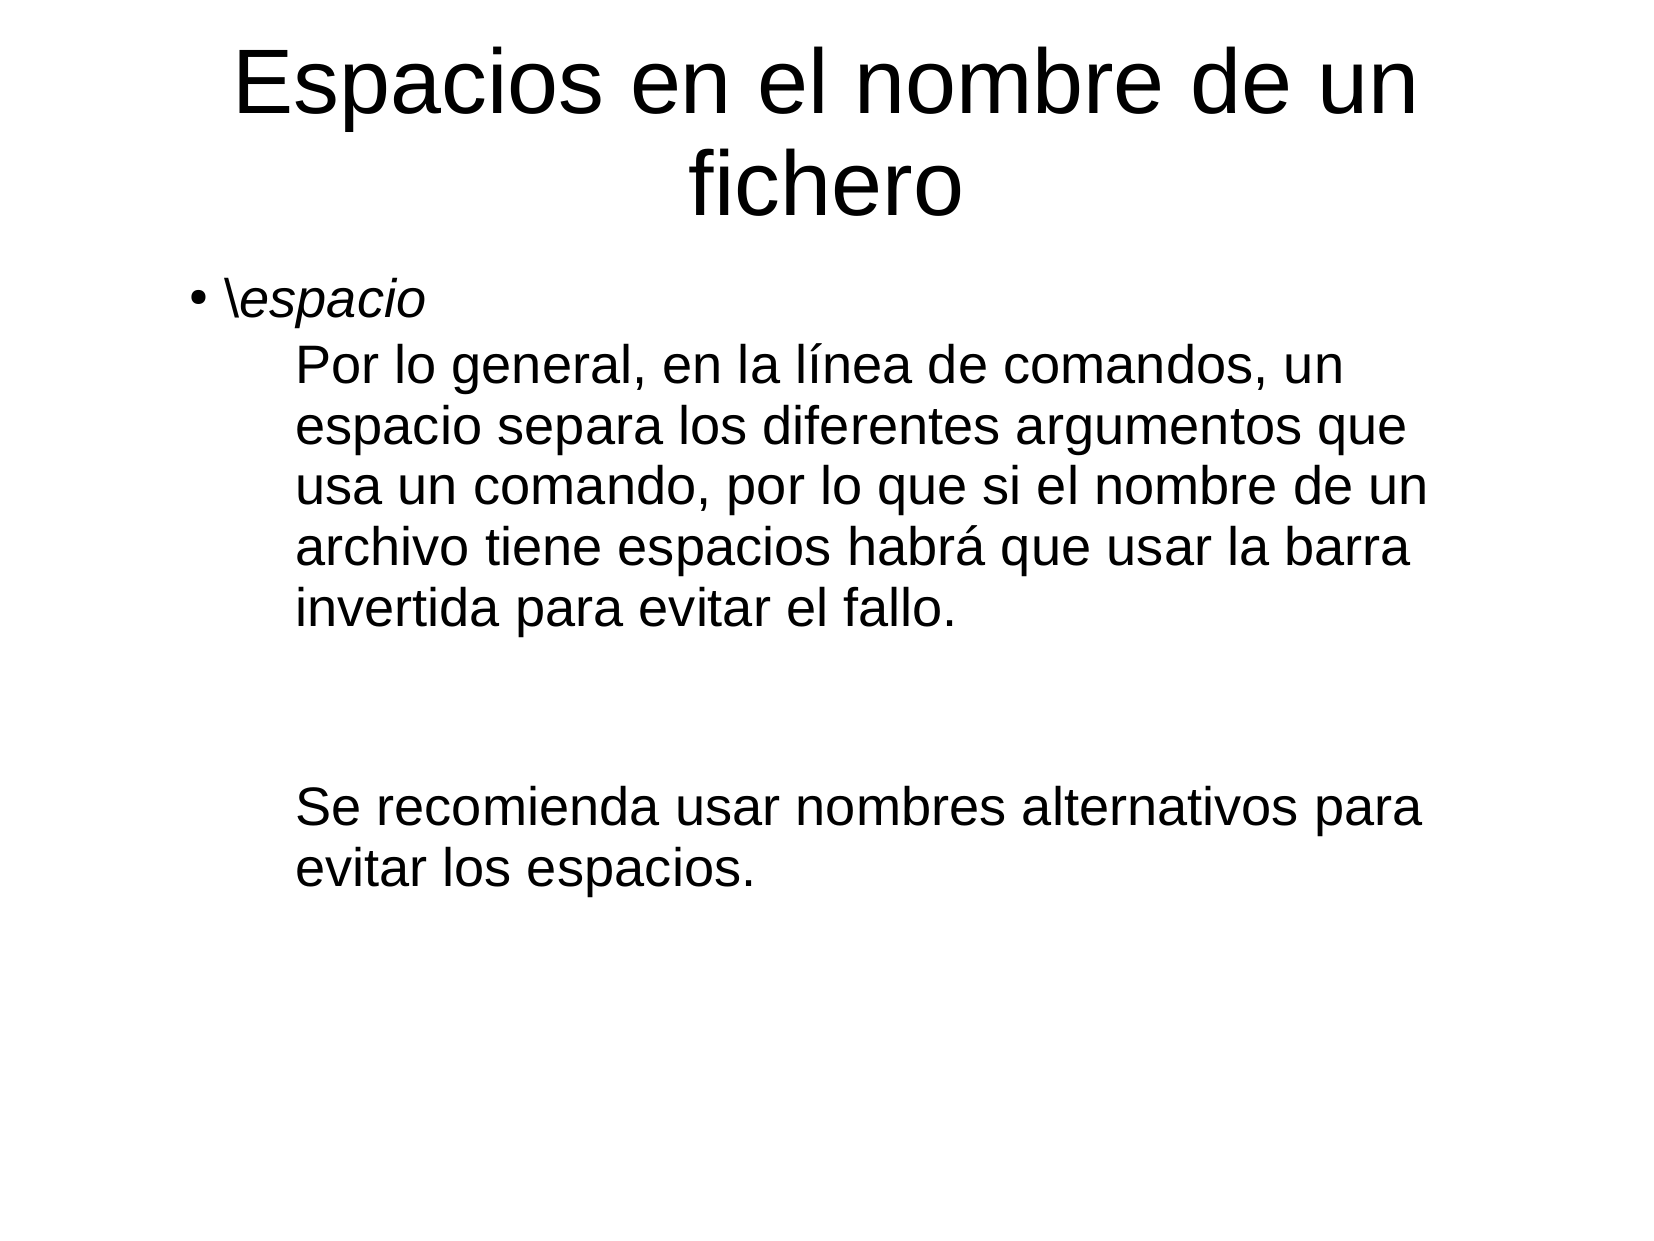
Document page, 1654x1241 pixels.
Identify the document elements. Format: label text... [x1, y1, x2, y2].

text_box \espacio Por lo general, en la línea de comandos, un espacio separa los diferentes argumentos que usa un comando, por lo que si el nombre de un archivo tiene espacios habrá que usar la barra invertida para evitar el fallo. Se recomienda usar nombres alternativos para evitar los espacios. [153, 268, 1465, 1158]
title Espacios en el nombre de un fichero [82, 29, 1571, 237]
